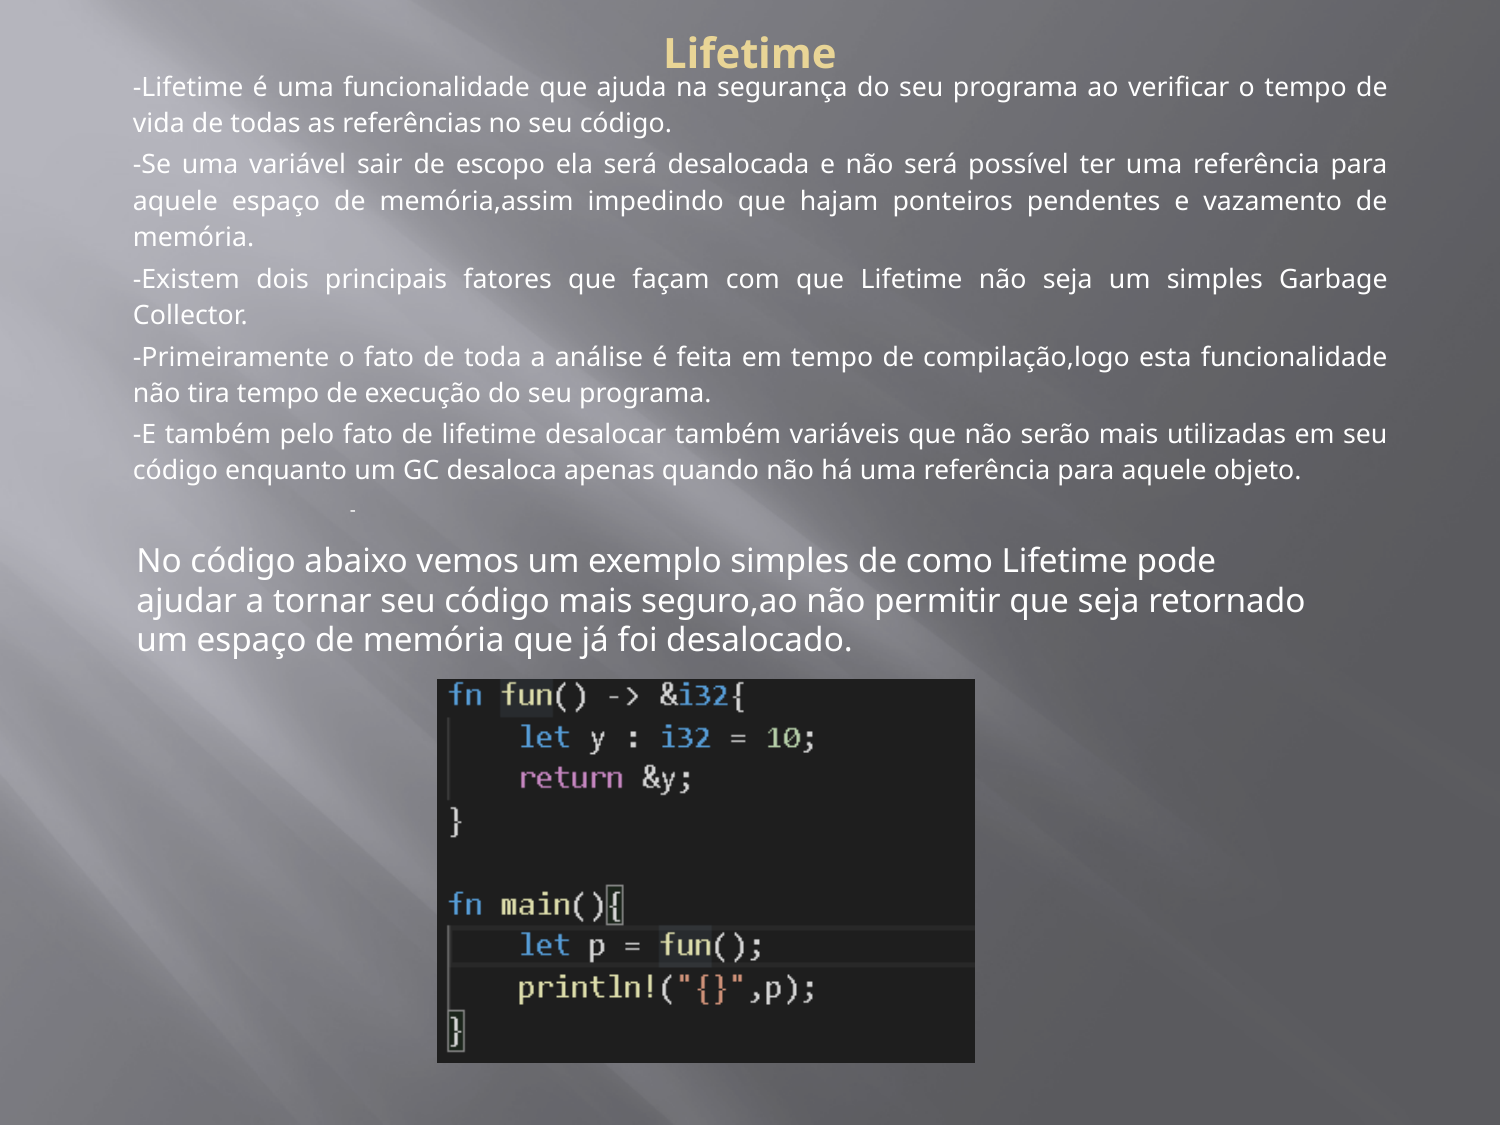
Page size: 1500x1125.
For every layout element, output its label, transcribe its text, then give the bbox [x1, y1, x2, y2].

picture [0, 0, 1500, 1125]
text_box No código abaixo vemos um exemplo simples de como Lifetime pode ajudar a tornar seu código mais seguro,ao não permitir que seja retornado um espaço de memória que já foi desalocado. [121, 531, 1329, 667]
text_box -Lifetime é uma funcionalidade que ajuda na segurança do seu programa ao verificar o tempo de vida de todas as referências no seu código. -Se uma variável sair de escopo ela será desalocada e não será possível ter uma referência para aquele espaço de memória,assim impedindo que hajam ponteiros pendentes e vazamento de memória. -Existem dois principais fatores que façam com que Lifetime não seja um simples Garbage Collector. -Primeiramente o fato de toda a análise é feita em tempo de compilação,logo esta funcionalidade não tira tempo de execução do seu programa. -E também pelo fato de lifetime desalocar também variáveis que não serão mais utilizadas em seu código enquanto um GC desaloca apenas quando não há uma referência para aquele objeto. - [118, 58, 1403, 532]
text_box Lifetime [75, 16, 1425, 89]
